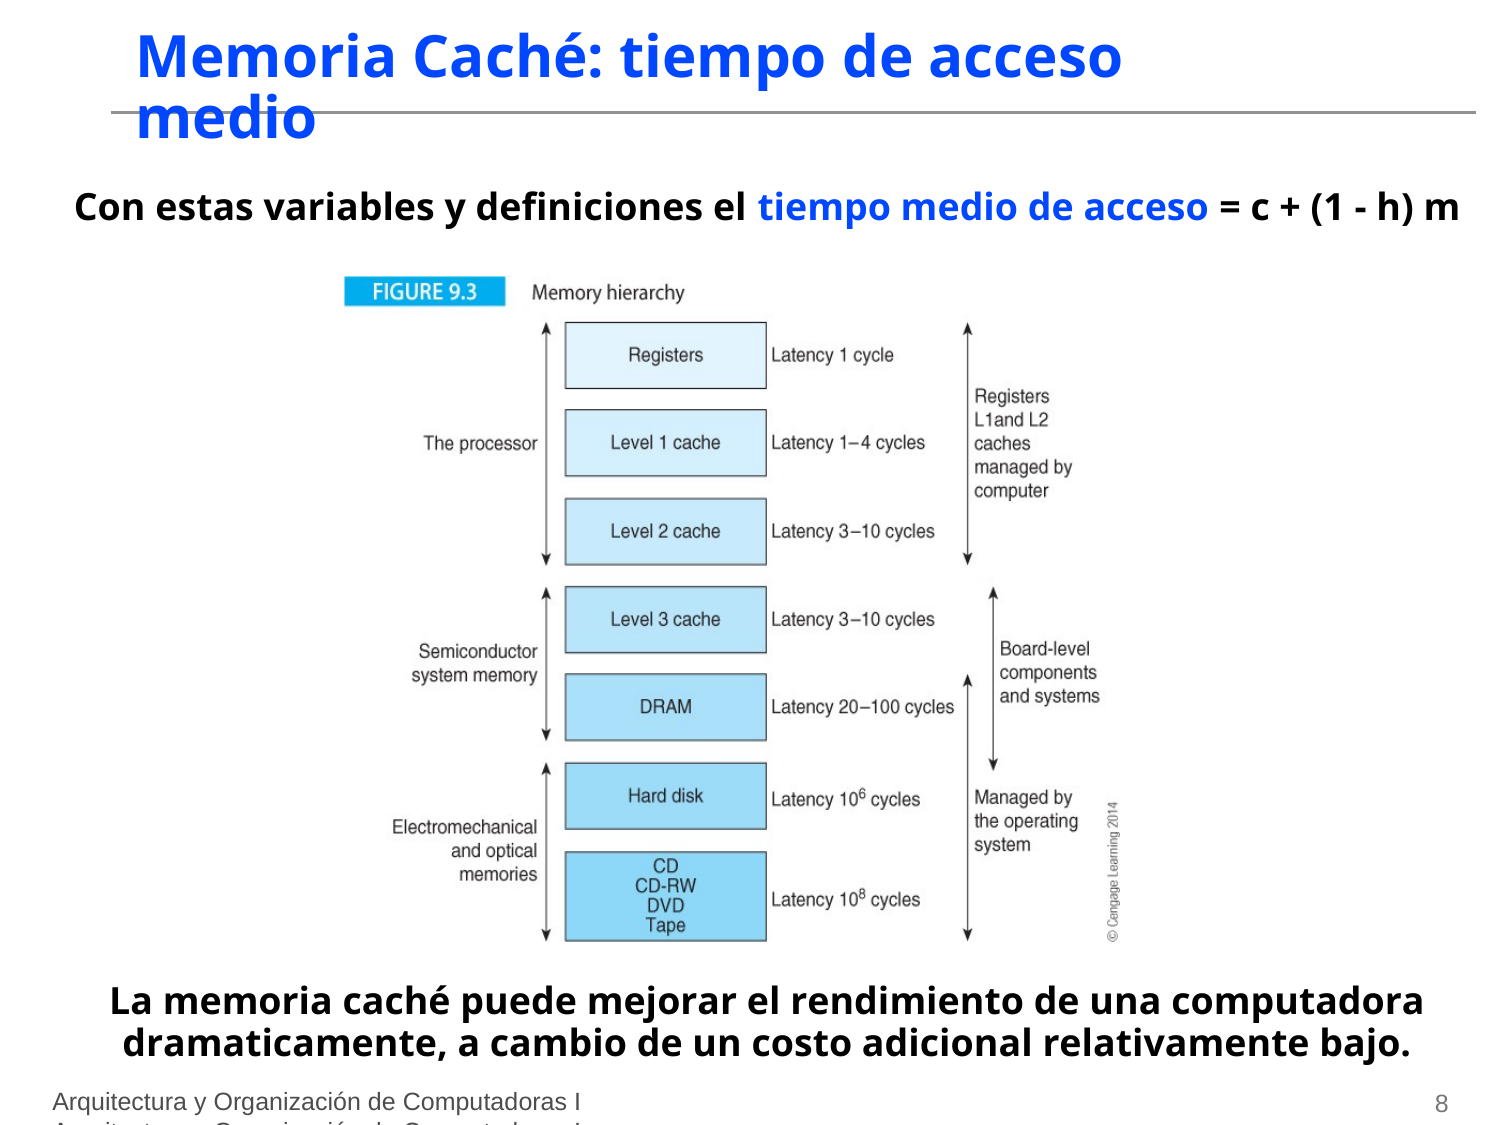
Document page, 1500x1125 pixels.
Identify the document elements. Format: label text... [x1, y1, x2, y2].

picture [344, 276, 1120, 942]
title Memoria Caché: tiempo de acceso medio [125, 24, 1271, 104]
text_box Con estas variables y definiciones el tiempo medio de acceso = c + (1 - h) m La memoria caché puede mejorar el rendimiento de una computadora dramaticamente, a cambio de un costo adicional relativamente bajo. [59, 134, 1477, 1125]
